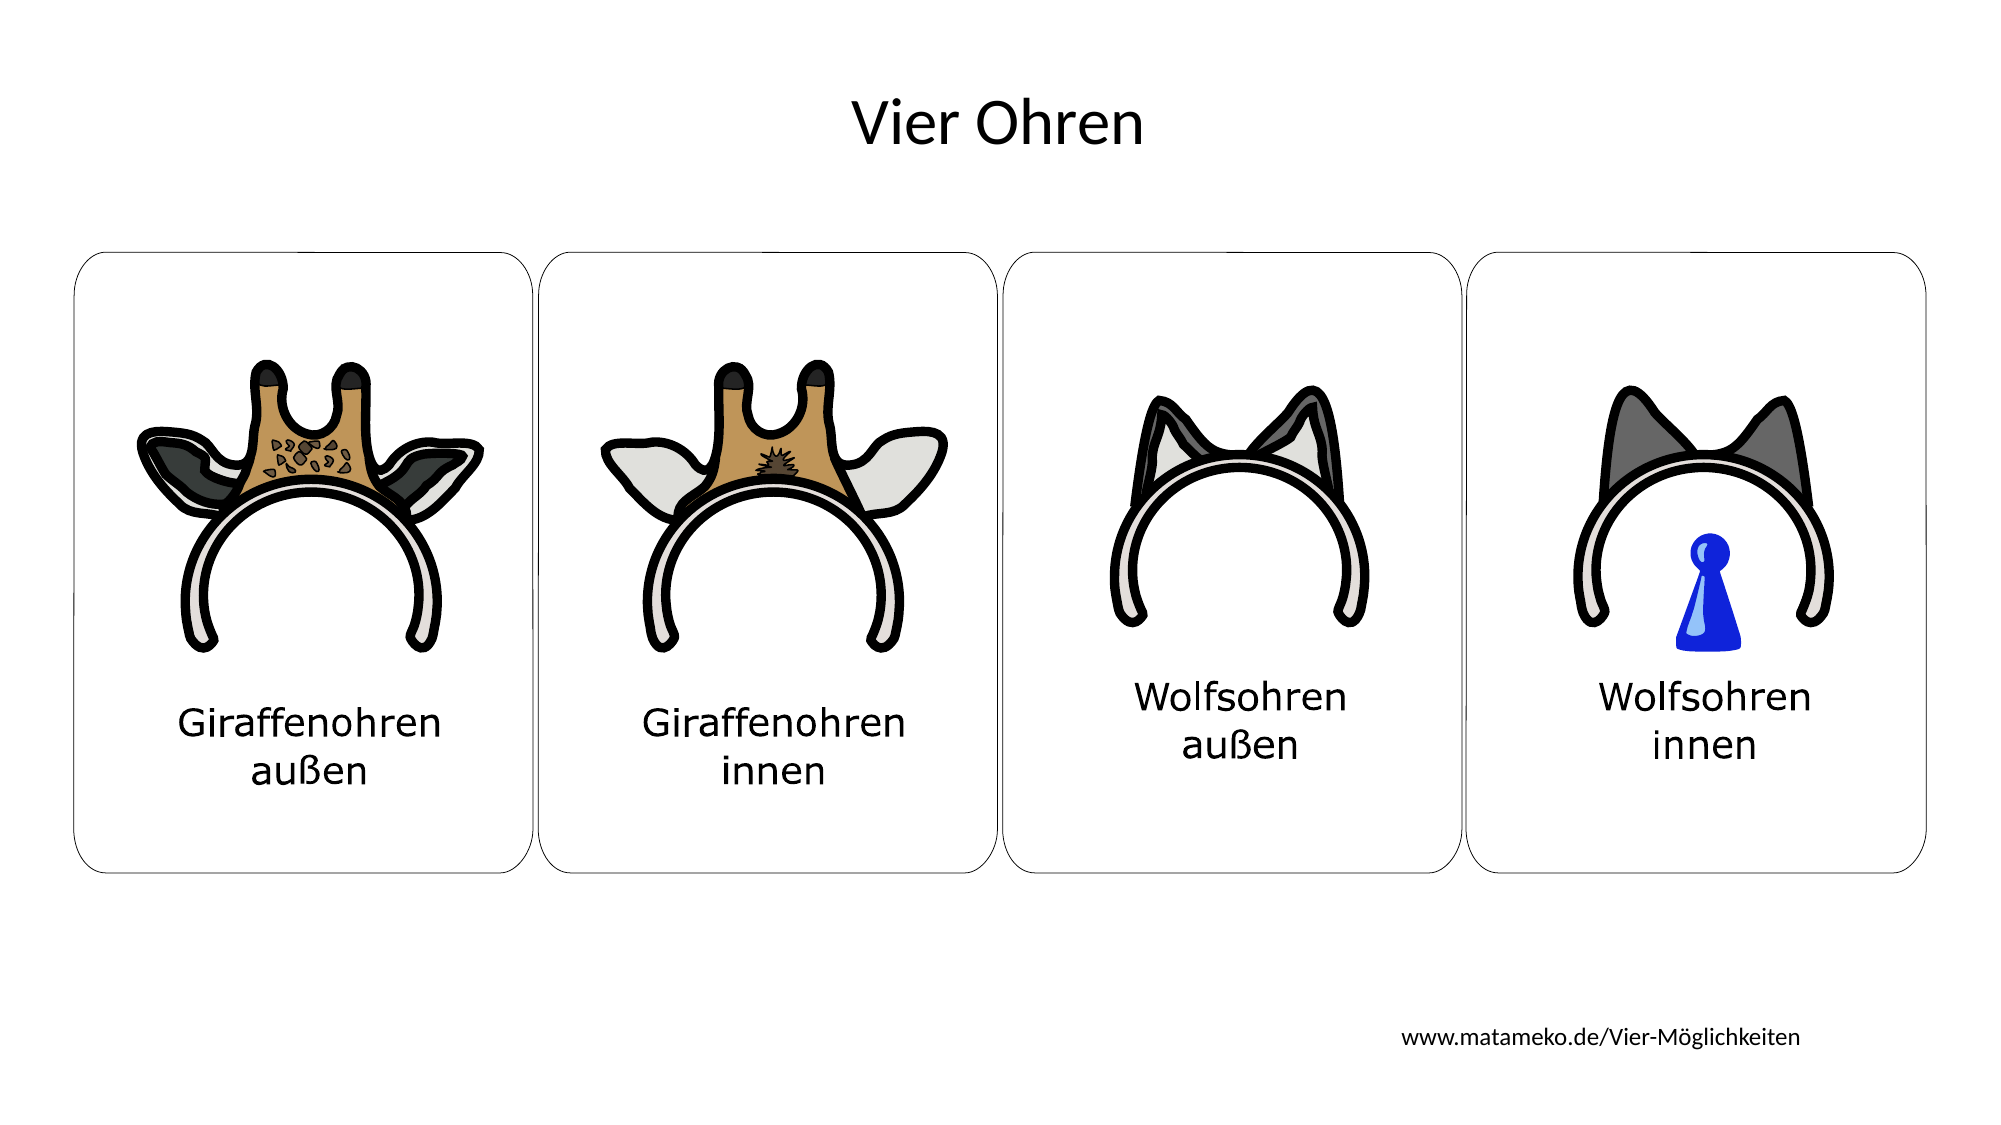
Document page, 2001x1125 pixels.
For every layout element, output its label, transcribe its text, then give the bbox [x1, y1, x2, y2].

text_box [414, 447, 432, 451]
text_box [242, 370, 375, 493]
text_box [749, 714, 769, 737]
text_box [724, 762, 729, 785]
text_box [1302, 689, 1322, 711]
text_box [1155, 426, 1190, 479]
text_box [1727, 680, 1745, 711]
text_box [332, 714, 352, 737]
text_box [309, 714, 328, 737]
text_box [1151, 418, 1156, 437]
text_box [796, 714, 816, 737]
text_box [653, 484, 894, 643]
text_box [323, 763, 343, 785]
text_box [276, 762, 295, 786]
text_box [1737, 736, 1755, 759]
text_box [1326, 689, 1345, 711]
text_box [257, 707, 272, 737]
text_box [861, 714, 881, 737]
text_box [782, 763, 802, 785]
text_box [1610, 396, 1685, 487]
text_box [1263, 680, 1281, 711]
text_box [1170, 689, 1191, 712]
text_box [684, 715, 699, 737]
text_box [1134, 682, 1170, 711]
text_box [252, 762, 271, 786]
text_box [1253, 736, 1274, 759]
text_box [699, 714, 718, 737]
text_box [421, 714, 440, 737]
text_box [357, 707, 375, 737]
text_box [1183, 736, 1202, 759]
text_box [1204, 680, 1219, 711]
text_box [284, 714, 304, 737]
text_box [1273, 419, 1320, 476]
text_box [220, 715, 235, 737]
text_box [157, 447, 232, 499]
text_box [1279, 736, 1297, 759]
text_box [708, 370, 846, 495]
text_box [758, 763, 777, 785]
text_box [381, 715, 395, 737]
text_box [1655, 737, 1659, 759]
text_box [1713, 736, 1733, 759]
text_box Vier Ohren [836, 70, 1164, 167]
text_box [846, 437, 938, 510]
text_box [1676, 533, 1742, 652]
text_box [674, 715, 679, 737]
text_box [846, 715, 860, 737]
text_box [188, 440, 205, 450]
text_box [389, 458, 451, 499]
text_box [411, 448, 474, 514]
text_box [210, 715, 214, 737]
text_box [1261, 396, 1332, 477]
text_box [885, 714, 904, 737]
text_box [1159, 406, 1207, 455]
text_box [271, 707, 285, 737]
text_box [1736, 406, 1801, 491]
text_box [1287, 689, 1301, 711]
text_box [1120, 460, 1360, 617]
text_box [190, 484, 432, 643]
text_box [1682, 689, 1700, 712]
text_box [1689, 736, 1708, 759]
text_box [1207, 737, 1226, 759]
text_box [1766, 689, 1786, 711]
text_box [1791, 689, 1810, 711]
text_box [300, 754, 320, 785]
text_box www.matameko.de/Vier-Möglichkeiten [1386, 1013, 1817, 1088]
text_box [1599, 682, 1633, 711]
text_box [235, 714, 254, 737]
text_box [210, 457, 240, 478]
text_box [1634, 689, 1656, 712]
text_box [348, 763, 366, 785]
text_box [166, 482, 205, 508]
text_box [1752, 689, 1765, 711]
text_box [643, 708, 669, 737]
text_box [1665, 736, 1683, 759]
text_box [1668, 680, 1682, 711]
text_box [396, 714, 416, 737]
text_box [734, 763, 753, 785]
text_box [611, 447, 706, 514]
text_box [1238, 689, 1259, 712]
text_box [379, 453, 409, 478]
text_box [1218, 689, 1235, 712]
text_box [773, 714, 792, 737]
text_box [721, 707, 750, 737]
text_box [822, 707, 840, 737]
text_box [806, 763, 824, 785]
text_box [1231, 729, 1251, 759]
text_box [1583, 460, 1824, 617]
text_box [1660, 681, 1664, 710]
text_box [179, 708, 204, 737]
text_box [1702, 689, 1723, 712]
